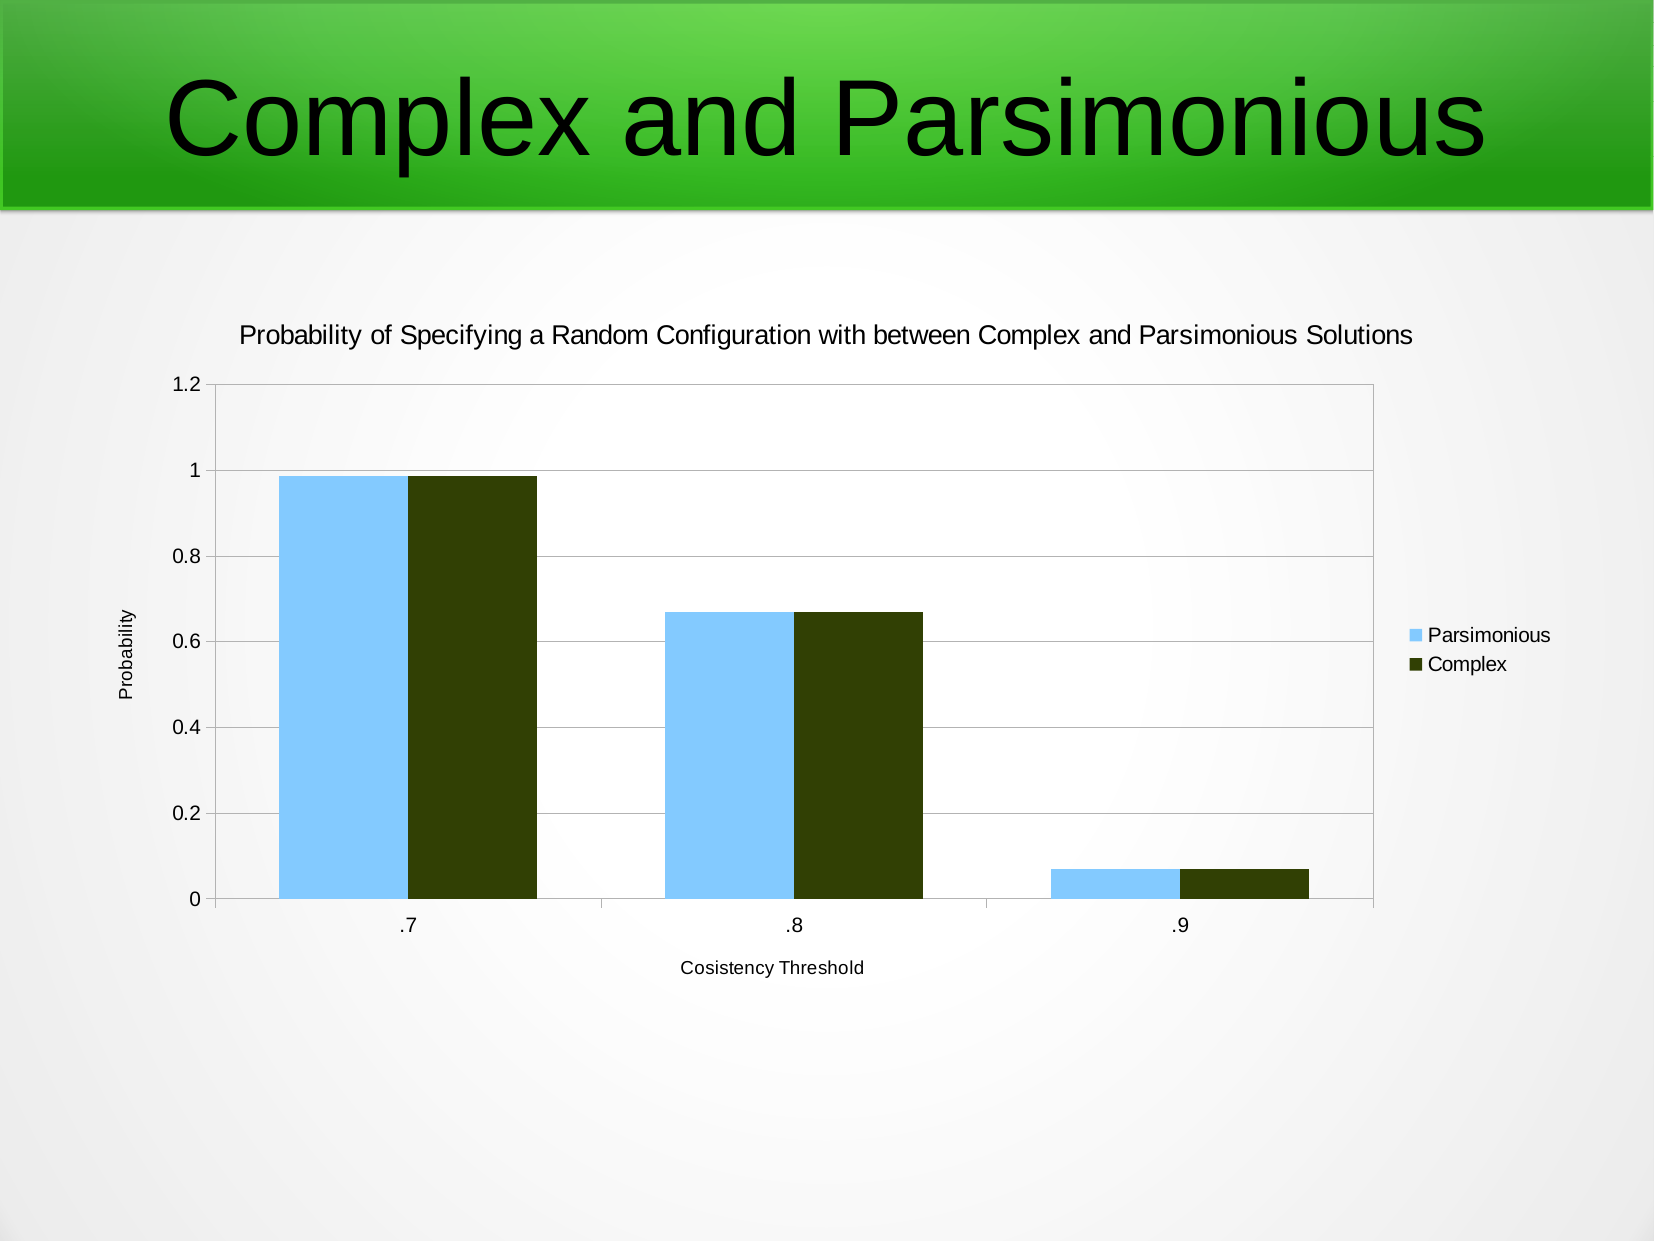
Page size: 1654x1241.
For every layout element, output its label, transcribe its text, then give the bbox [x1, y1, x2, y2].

title Complex and Parsimonious [82, 47, 1571, 189]
chart [82, 290, 1571, 1010]
